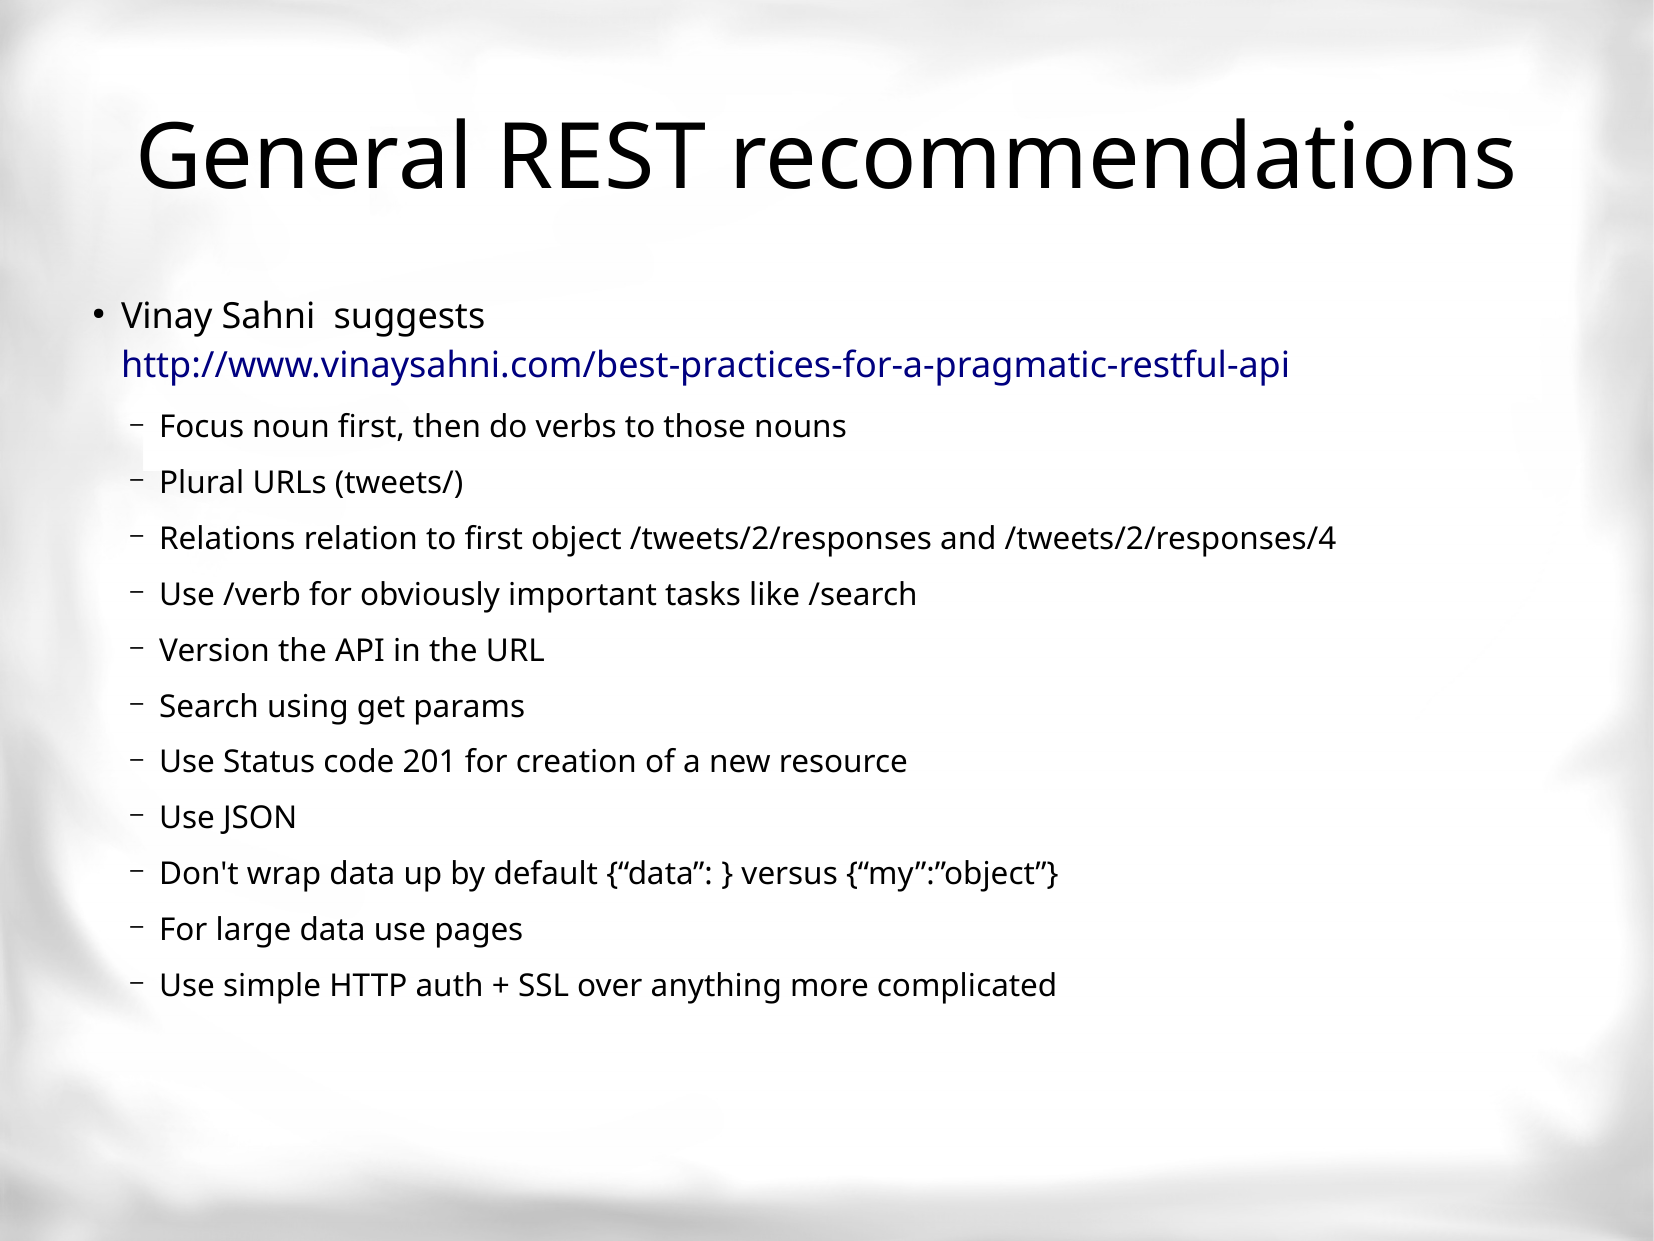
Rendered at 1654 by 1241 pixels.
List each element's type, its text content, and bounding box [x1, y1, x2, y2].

picture [0, 0, 1654, 1241]
list Vinay Sahni suggests http://www.vinaysahni.com/best-practices-for-a-pragmatic-restful-api Focus noun first, then do verbs to those nouns Plural URLs (tweets/) Relations relation to first object /tweets/2/responses and /tweets/2/responses/4 Use /verb for obviously important tasks like /search Version the API in the URL Search using get params Use Status code 201 for creation of a new resource Use JSON Don't wrap data up by default {“data”: } versus {“my”:”object”} For large data use pages Use simple HTTP auth + SSL over anything more complicated [82, 290, 1571, 1010]
title General REST recommendations [82, 49, 1571, 257]
